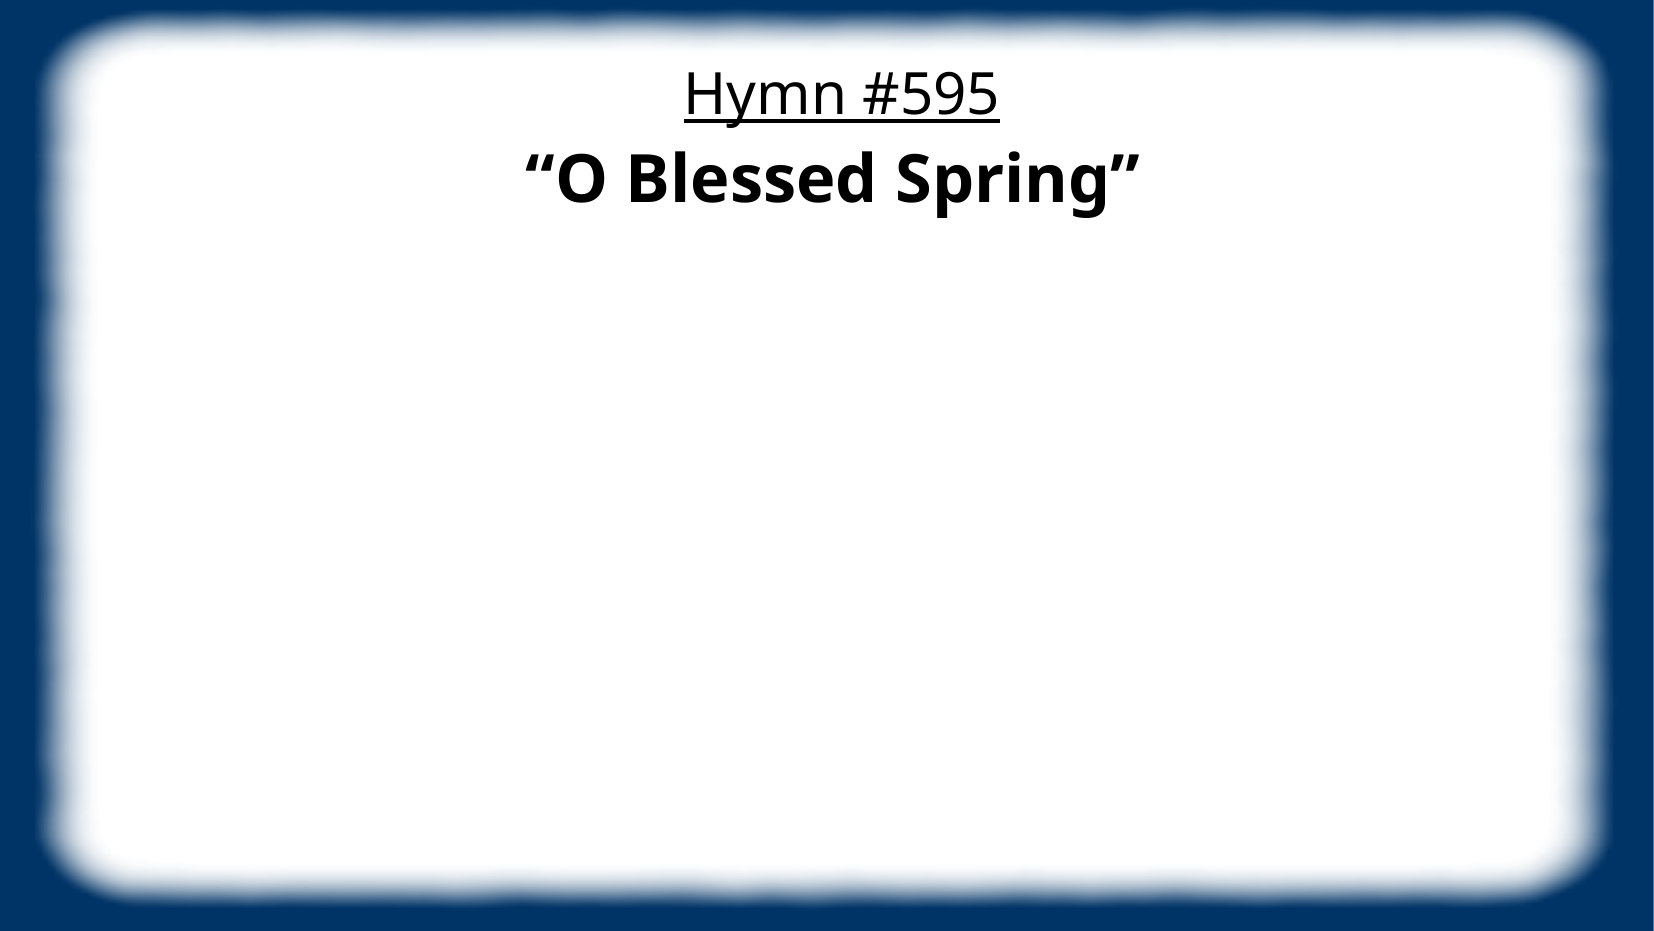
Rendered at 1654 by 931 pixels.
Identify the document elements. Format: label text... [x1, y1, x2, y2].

picture [0, 0, 1654, 931]
text_box Hymn #595 “O Blessed Spring” [105, 45, 1561, 226]
